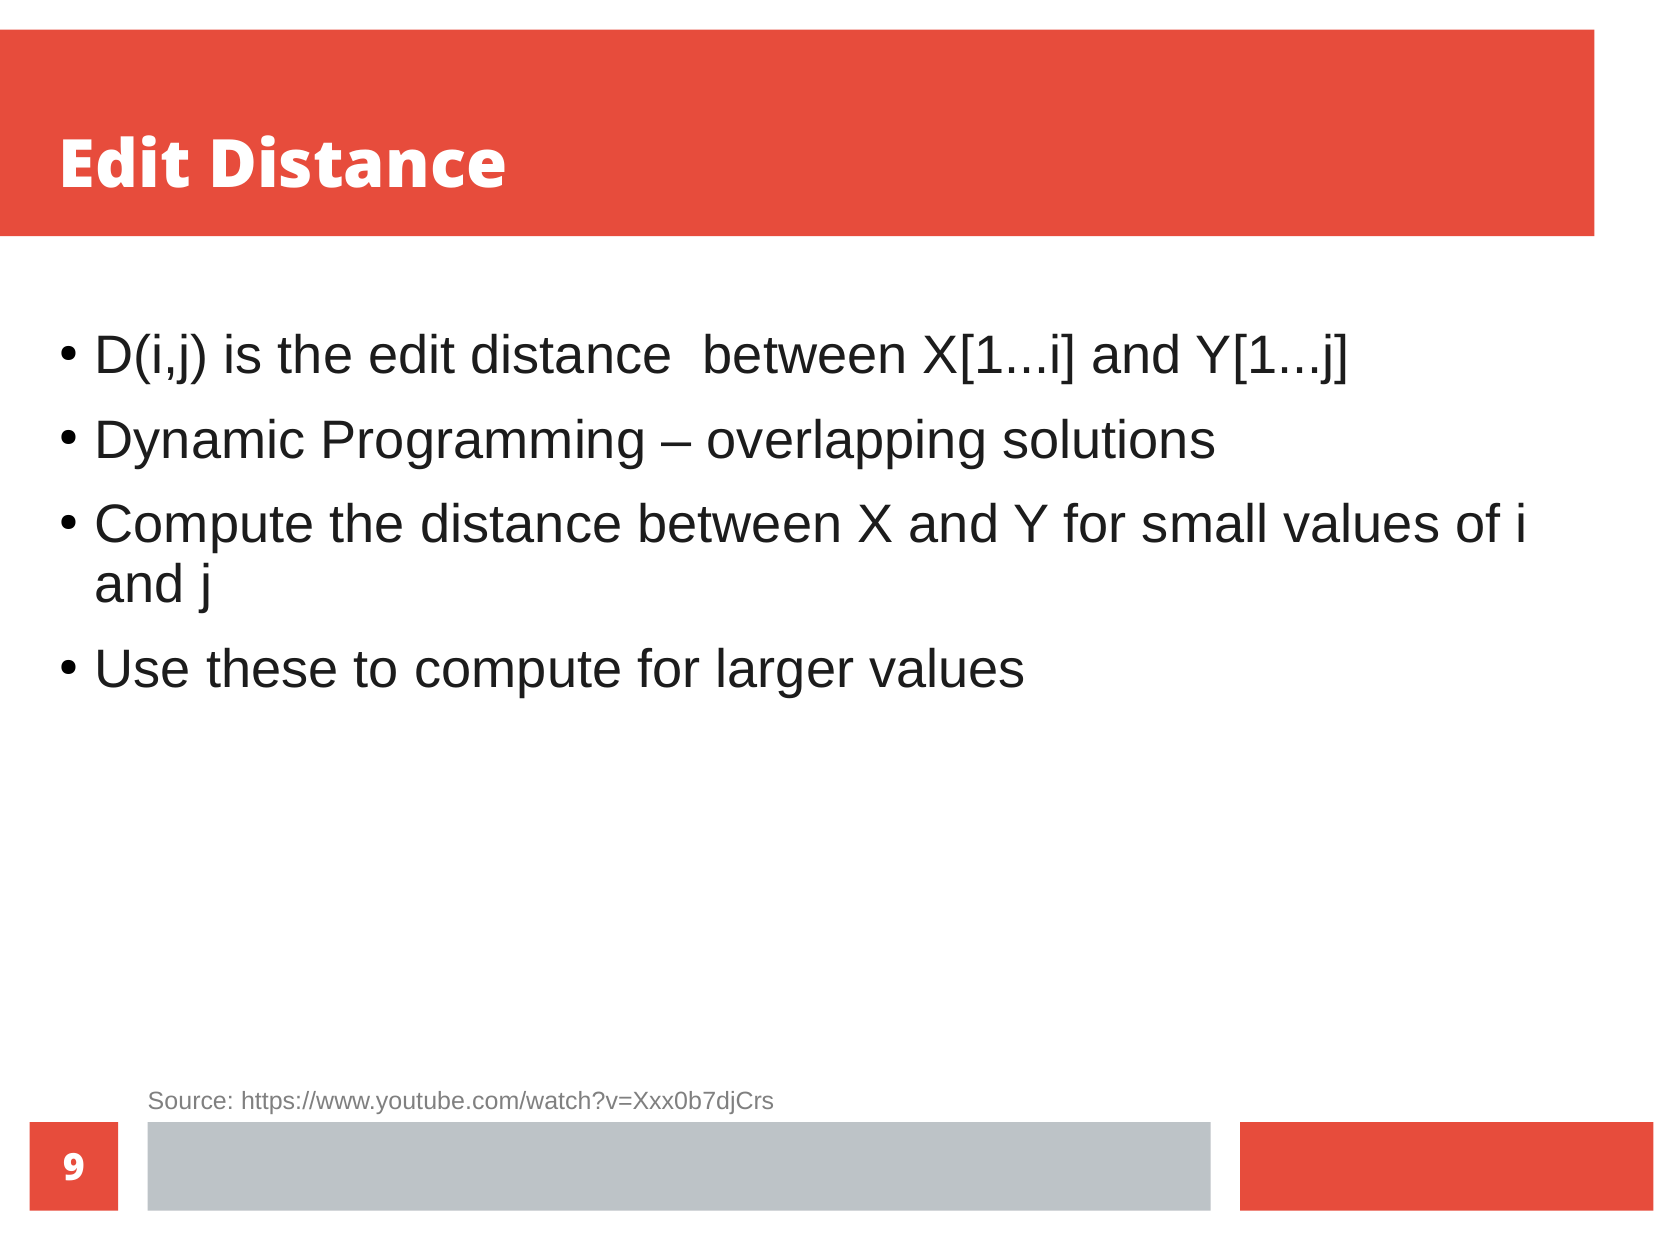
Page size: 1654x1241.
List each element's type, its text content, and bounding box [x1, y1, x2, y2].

title Edit Distance [59, 59, 1595, 207]
list D(i,j) is the edit distance between X[1...i] and Y[1...j] Dynamic Programming – overlapping solutions Compute the distance between X and Y for small values of i and j Use these to compute for larger values [59, 324, 1565, 1093]
list Source: https://www.youtube.com/watch?v=Xxx0b7djCrs [112, 1086, 1619, 1128]
